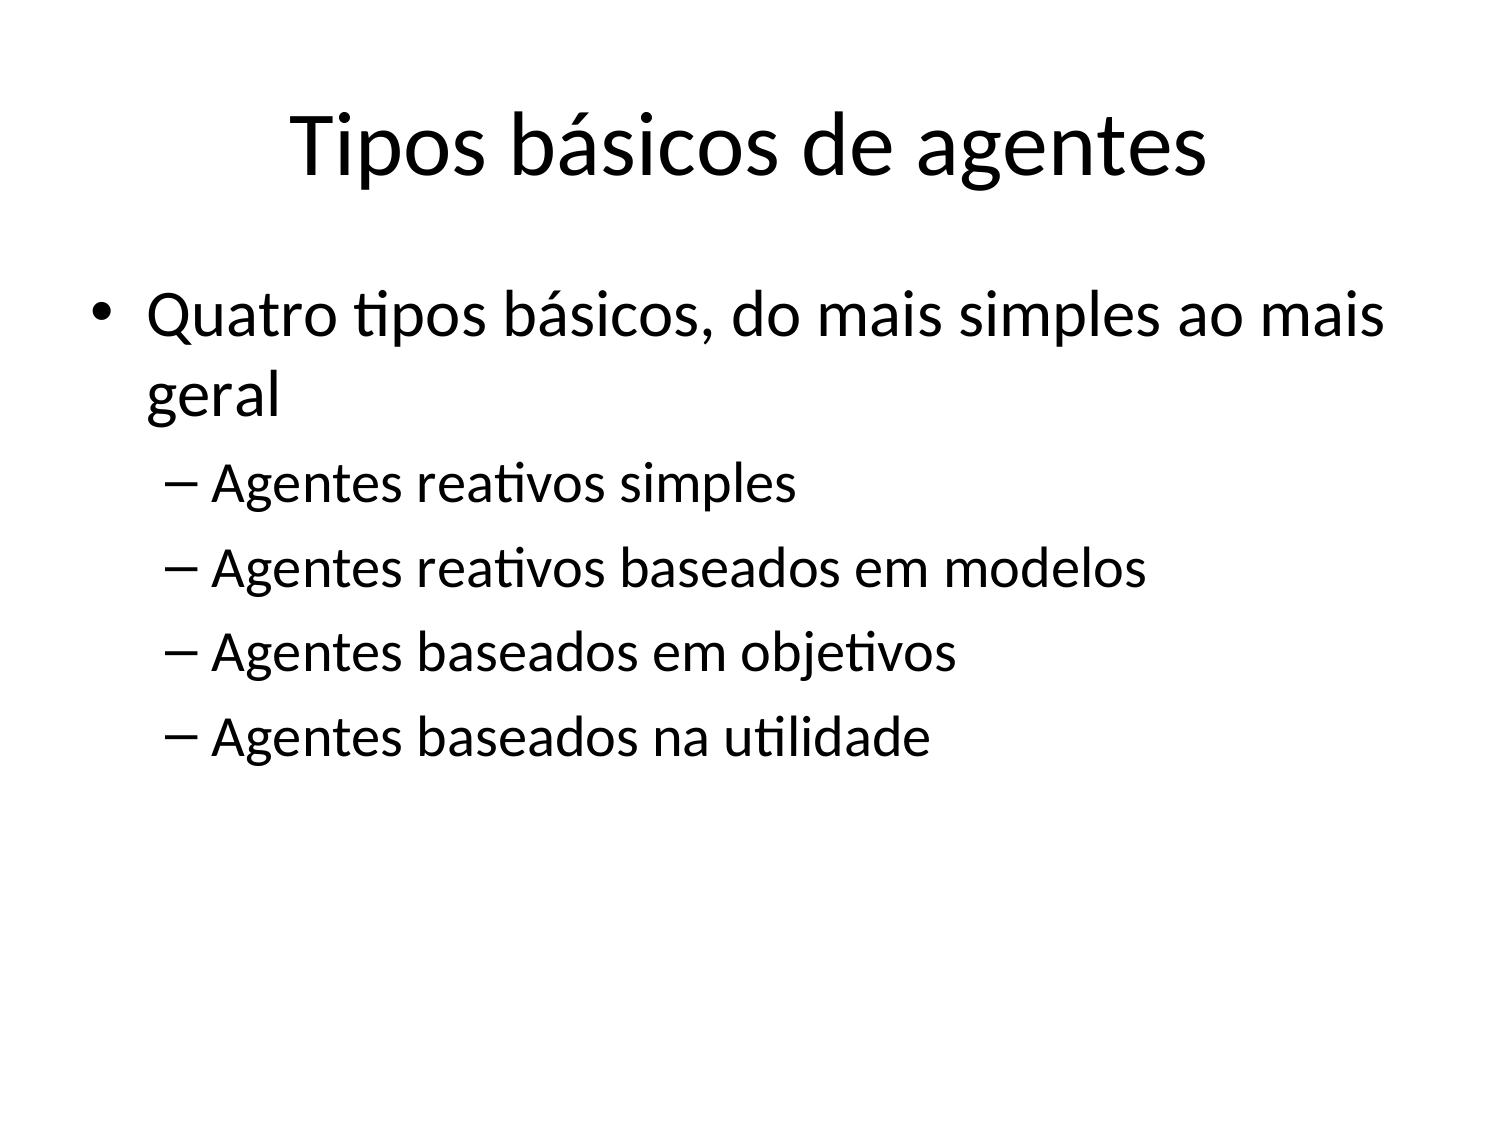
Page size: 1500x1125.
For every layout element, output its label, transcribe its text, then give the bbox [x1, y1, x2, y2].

list Quatro tipos básicos, do mais simples ao mais geral Agentes reativos simples Agentes reativos baseados em modelos Agentes baseados em objetivos Agentes baseados na utilidade [75, 262, 1426, 1005]
title Tipos básicos de agentes [75, 45, 1426, 233]
